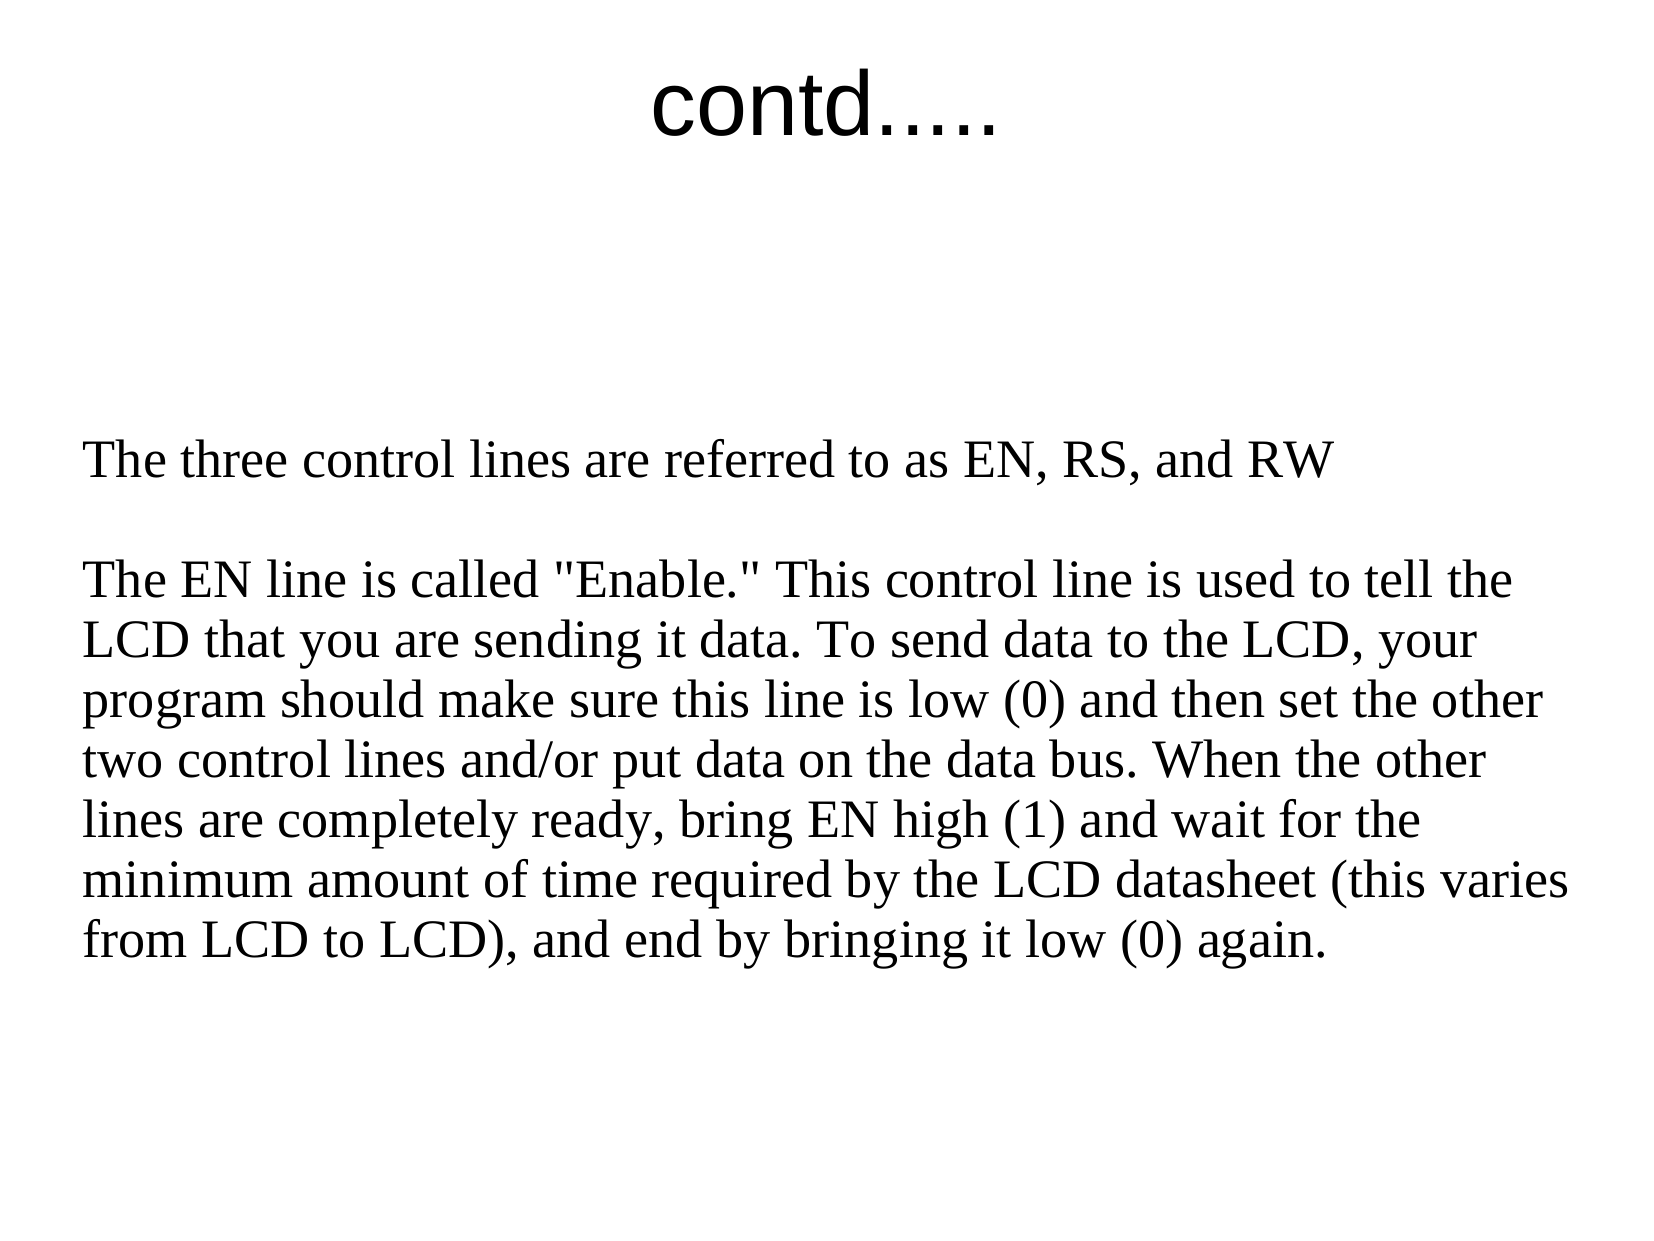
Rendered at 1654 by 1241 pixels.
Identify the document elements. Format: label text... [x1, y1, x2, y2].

subtitle The three control lines are referred to as EN, RS, and RW The EN line is called "Enable." This control line is used to tell the LCD that you are sending it data. To send data to the LCD, your program should make sure this line is low (0) and then set the other two control lines and/or put data on the data bus. When the other lines are completely ready, bring EN high (1) and wait for the minimum amount of time required by the LCD datasheet (this varies from LCD to LCD), and end by bringing it low (0) again. [82, 297, 1571, 1102]
title contd..... [82, 52, 1571, 155]
